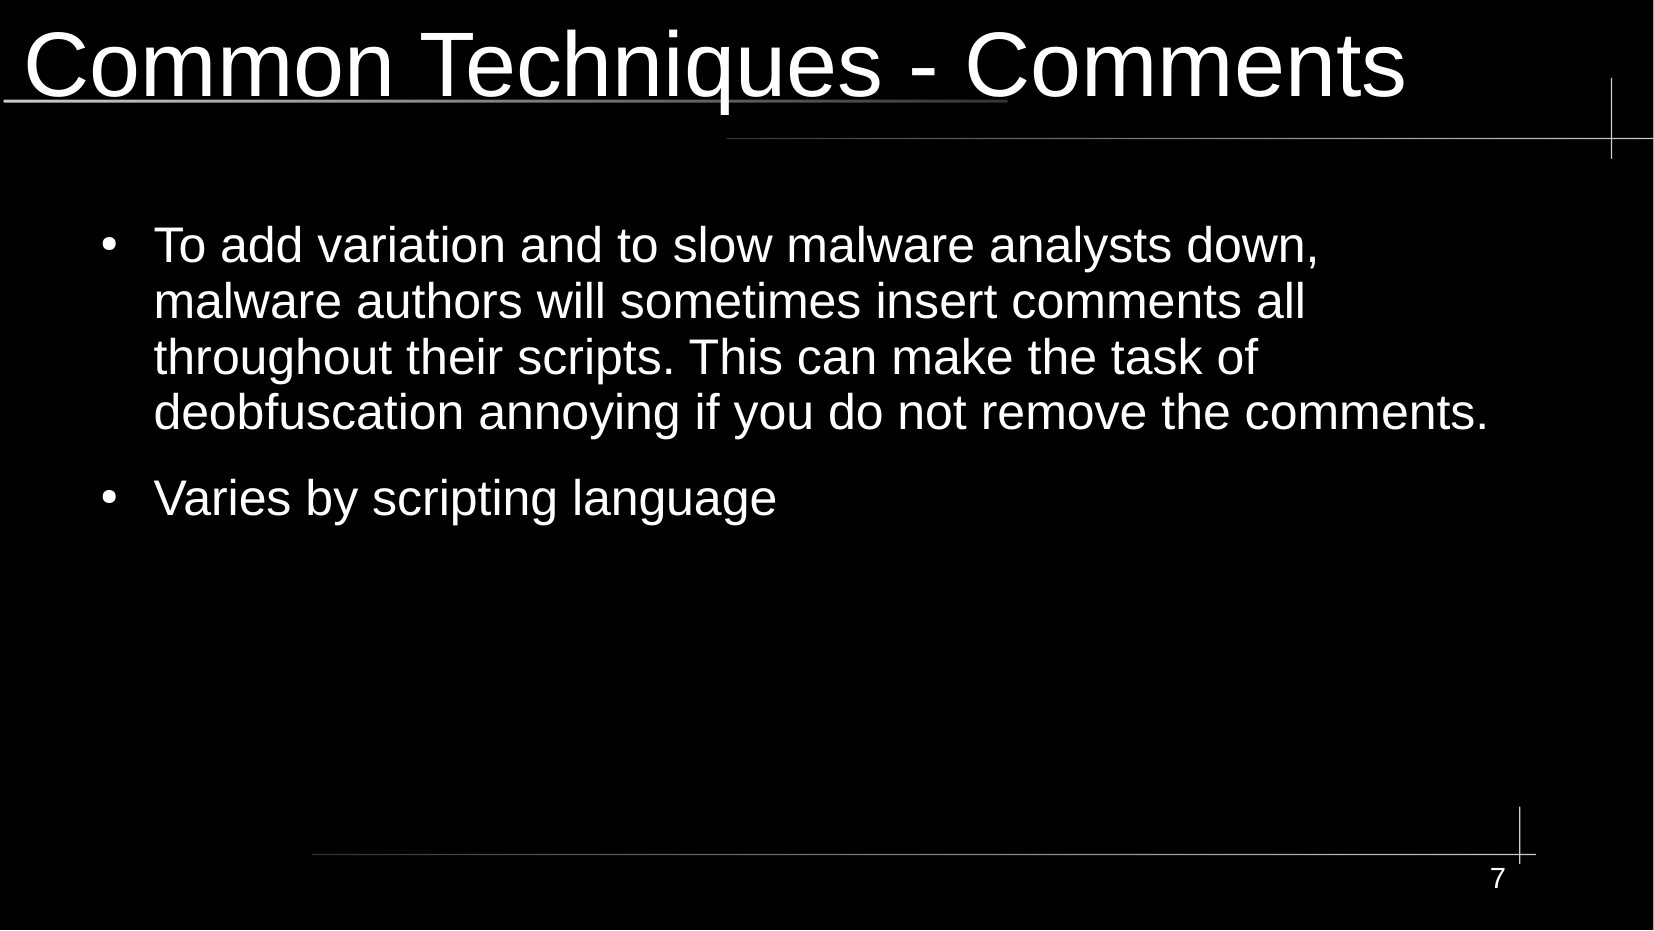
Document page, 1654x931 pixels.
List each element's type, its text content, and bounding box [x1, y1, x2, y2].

title Common Techniques - Comments [23, 11, 1589, 119]
list To add variation and to slow malware analysts down, malware authors will sometimes insert comments all throughout their scripts. This can make the task of deobfuscation annoying if you do not remove the comments. Varies by scripting language [82, 217, 1506, 758]
